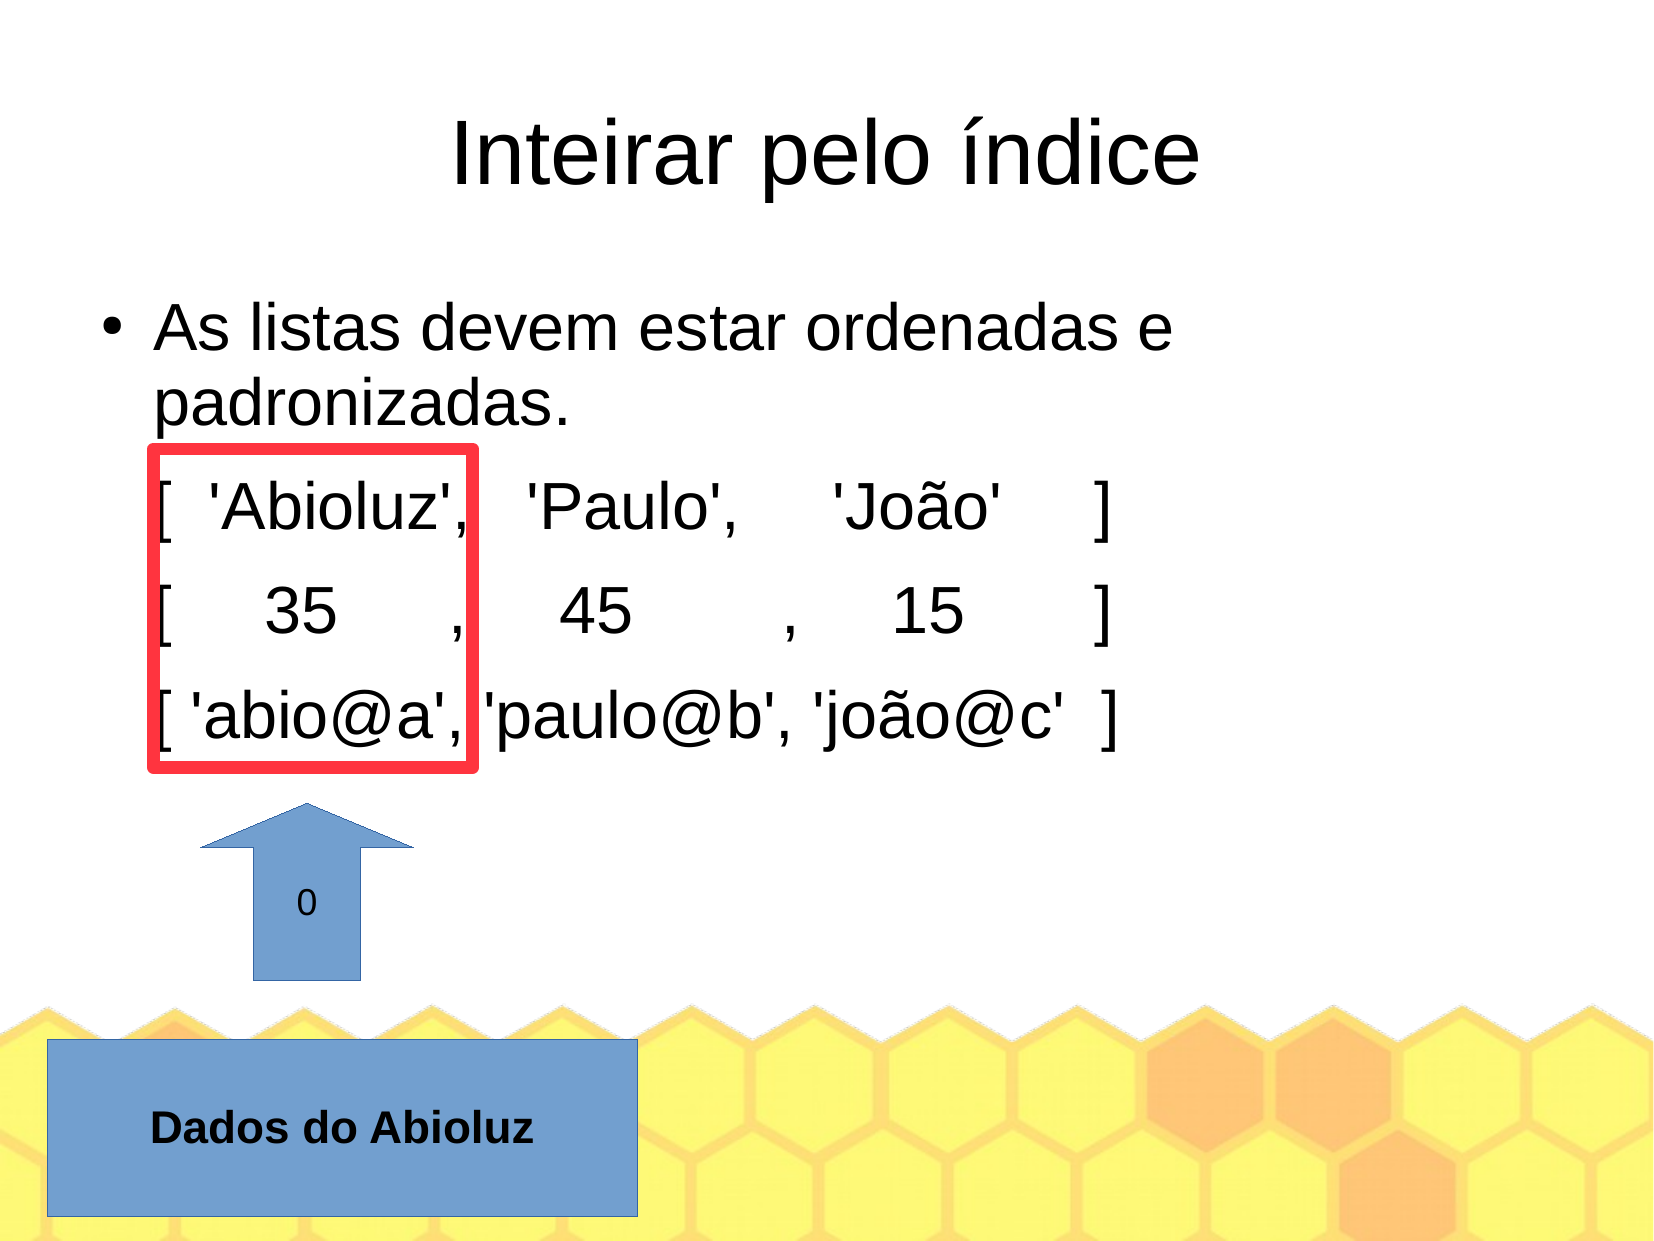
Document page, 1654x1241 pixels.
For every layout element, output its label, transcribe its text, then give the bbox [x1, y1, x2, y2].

text_box Dados do Abioluz [47, 1039, 638, 1217]
text_box [153, 448, 473, 768]
picture [0, 1001, 1654, 1241]
list As listas devem estar ordenadas e padronizadas. [ 'Abioluz', 'Paulo', 'João' ] [ 35 , 45 , 15 ] [ 'abio@a', 'paulo@b', 'joão@c' ] [82, 290, 1571, 1010]
title Inteirar pelo índice [82, 49, 1571, 257]
text_box 0 [200, 803, 414, 981]
